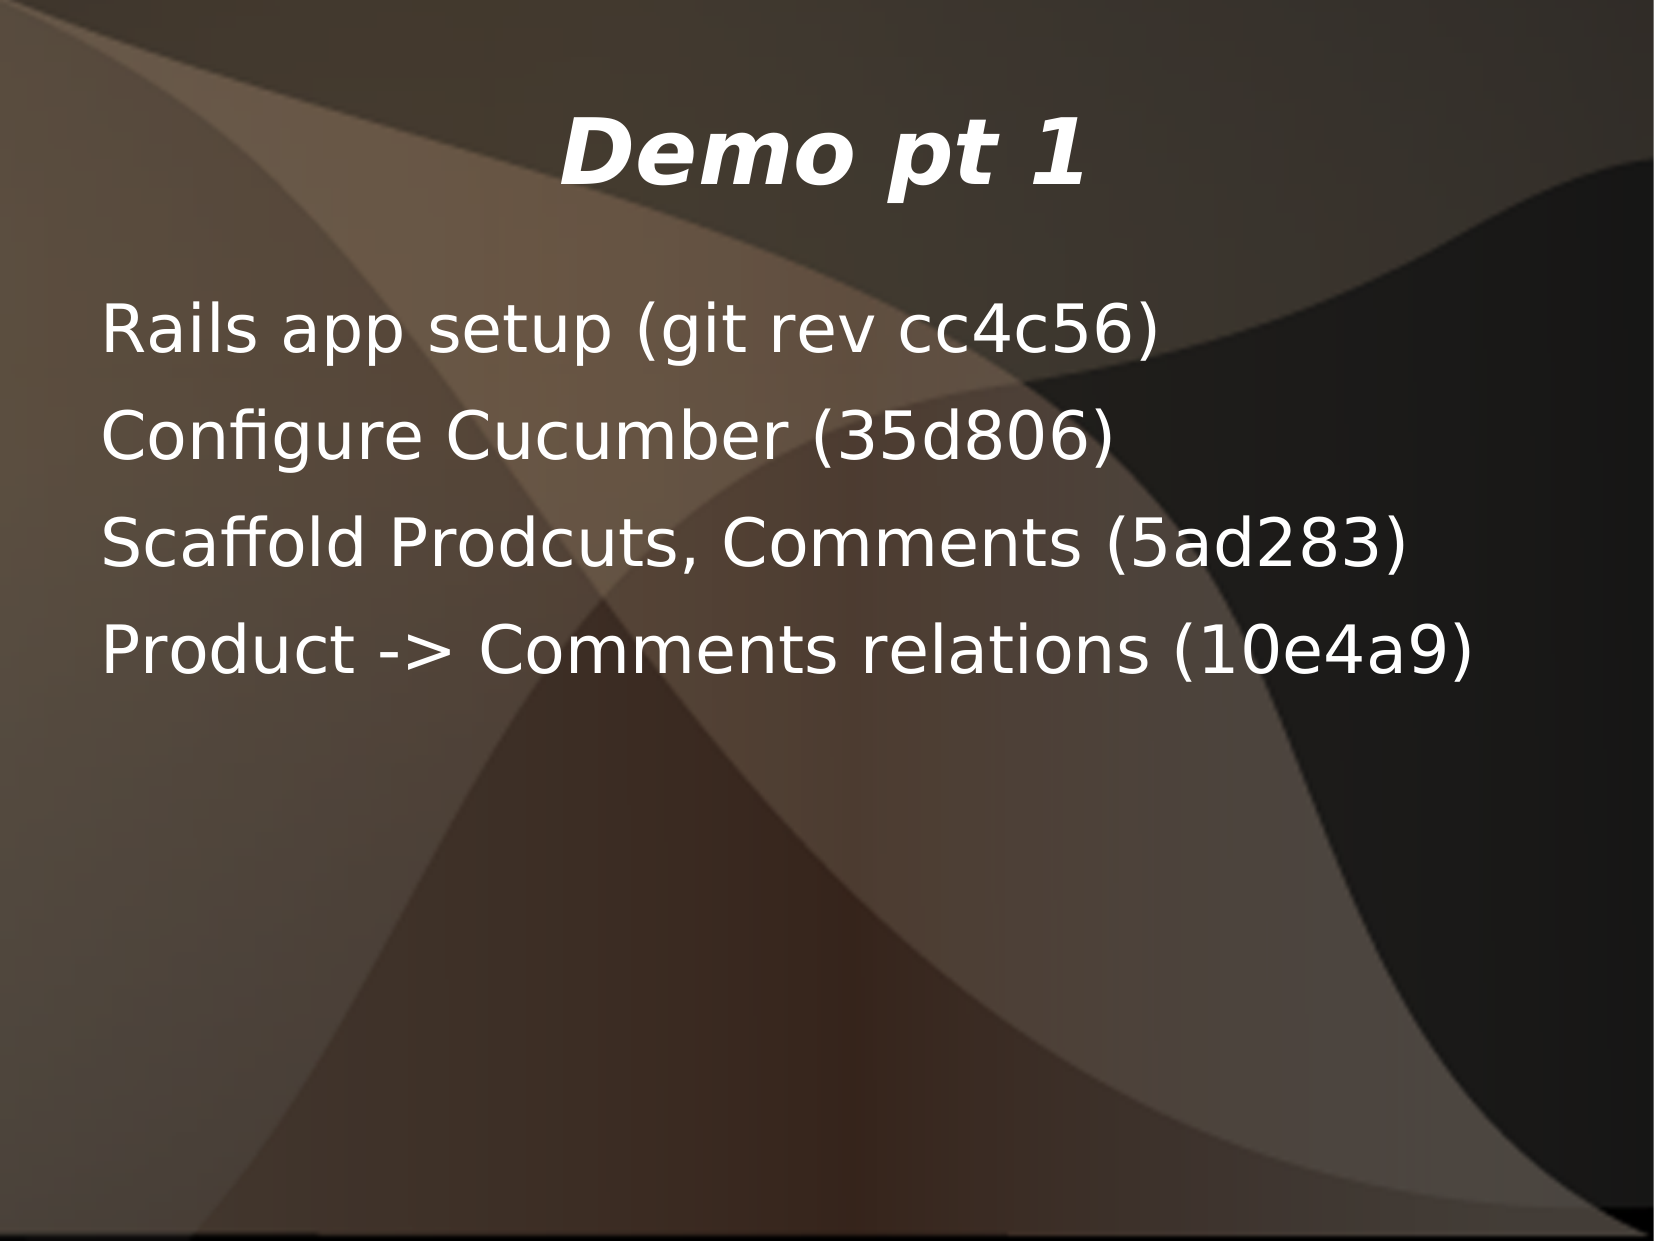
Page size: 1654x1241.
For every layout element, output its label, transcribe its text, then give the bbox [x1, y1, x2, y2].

picture [0, 0, 1654, 1241]
title Demo pt 1 [82, 56, 1571, 250]
list Rails app setup (git rev cc4c56) Configure Cucumber (35d806) Scaffold Prodcuts, Comments (5ad283) Product -> Comments relations (10e4a9) [82, 290, 1571, 1094]
